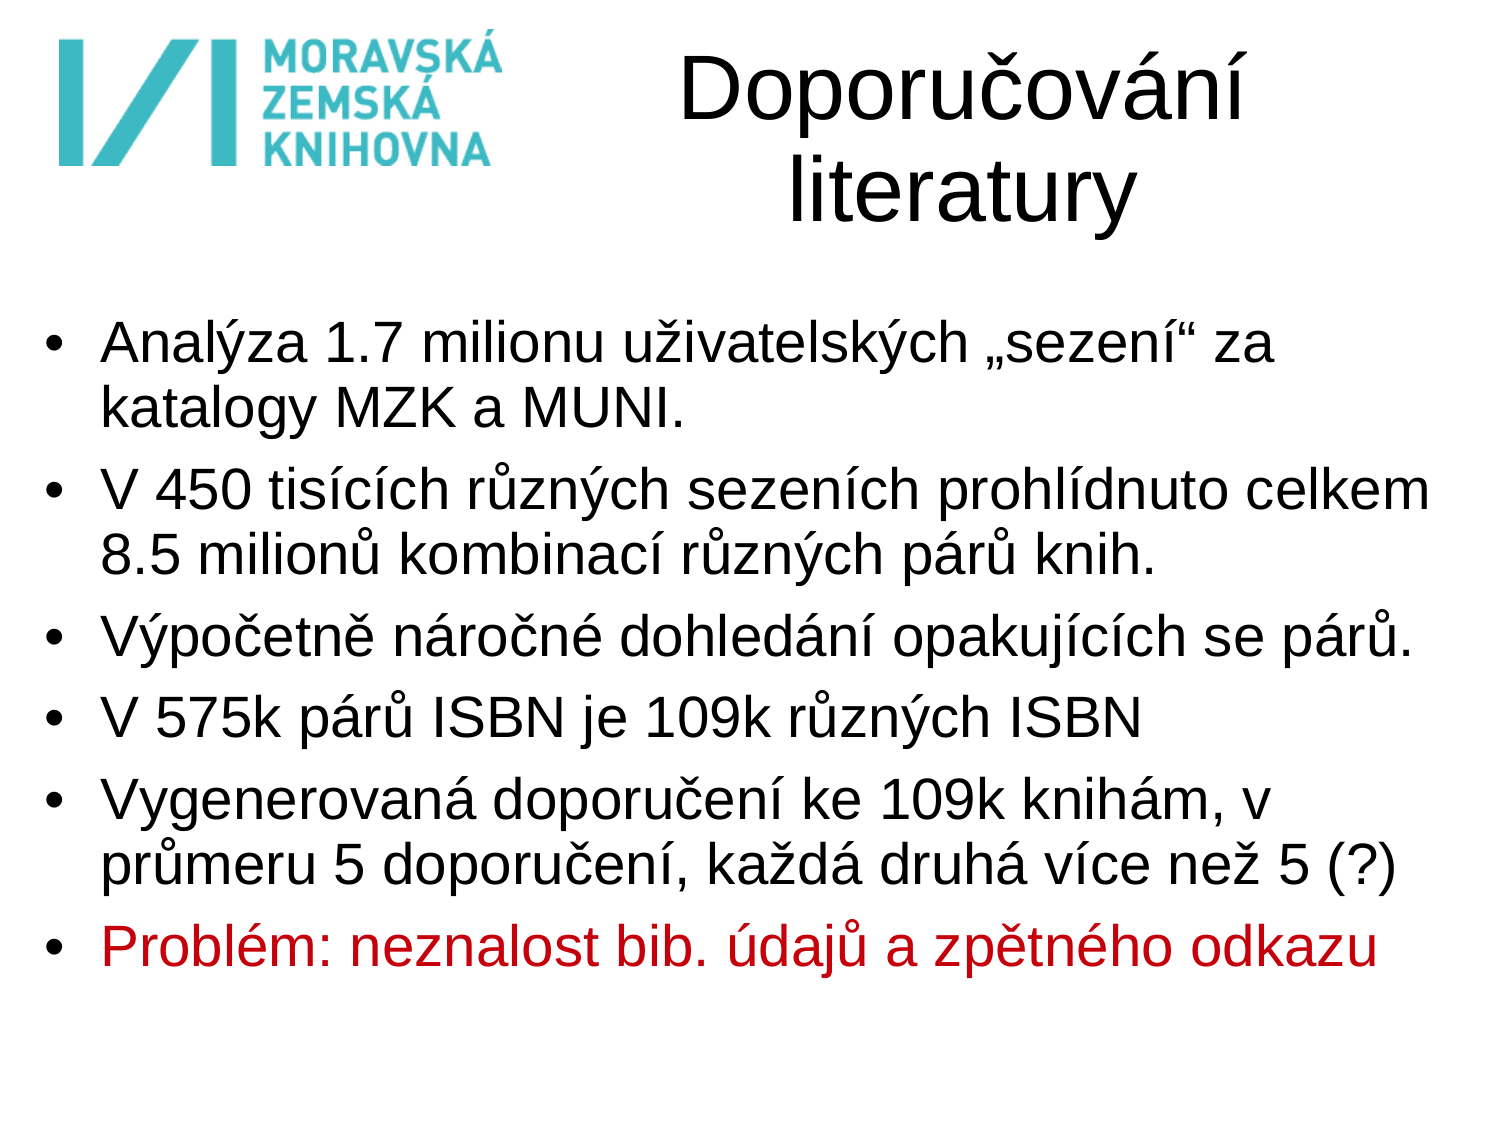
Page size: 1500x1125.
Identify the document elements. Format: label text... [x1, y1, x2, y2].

title Doporučování literatury [501, 13, 1426, 265]
picture [59, 29, 501, 166]
list Analýza 1.7 milionu uživatelských „sezení“ za katalogy MZK a MUNI. V 450 tisících různých sezeních prohlídnuto celkem 8.5 milionů kombinací různých párů knih. Výpočetně náročné dohledání opakujících se párů. V 575k párů ISBN je 109k různých ISBN Vygenerovaná doporučení ke 109k knihám, v průmeru 5 doporučení, každá druhá více než 5 (?) Problém: neznalost bib. údajů a zpětného odkazu [29, 302, 1477, 1069]
